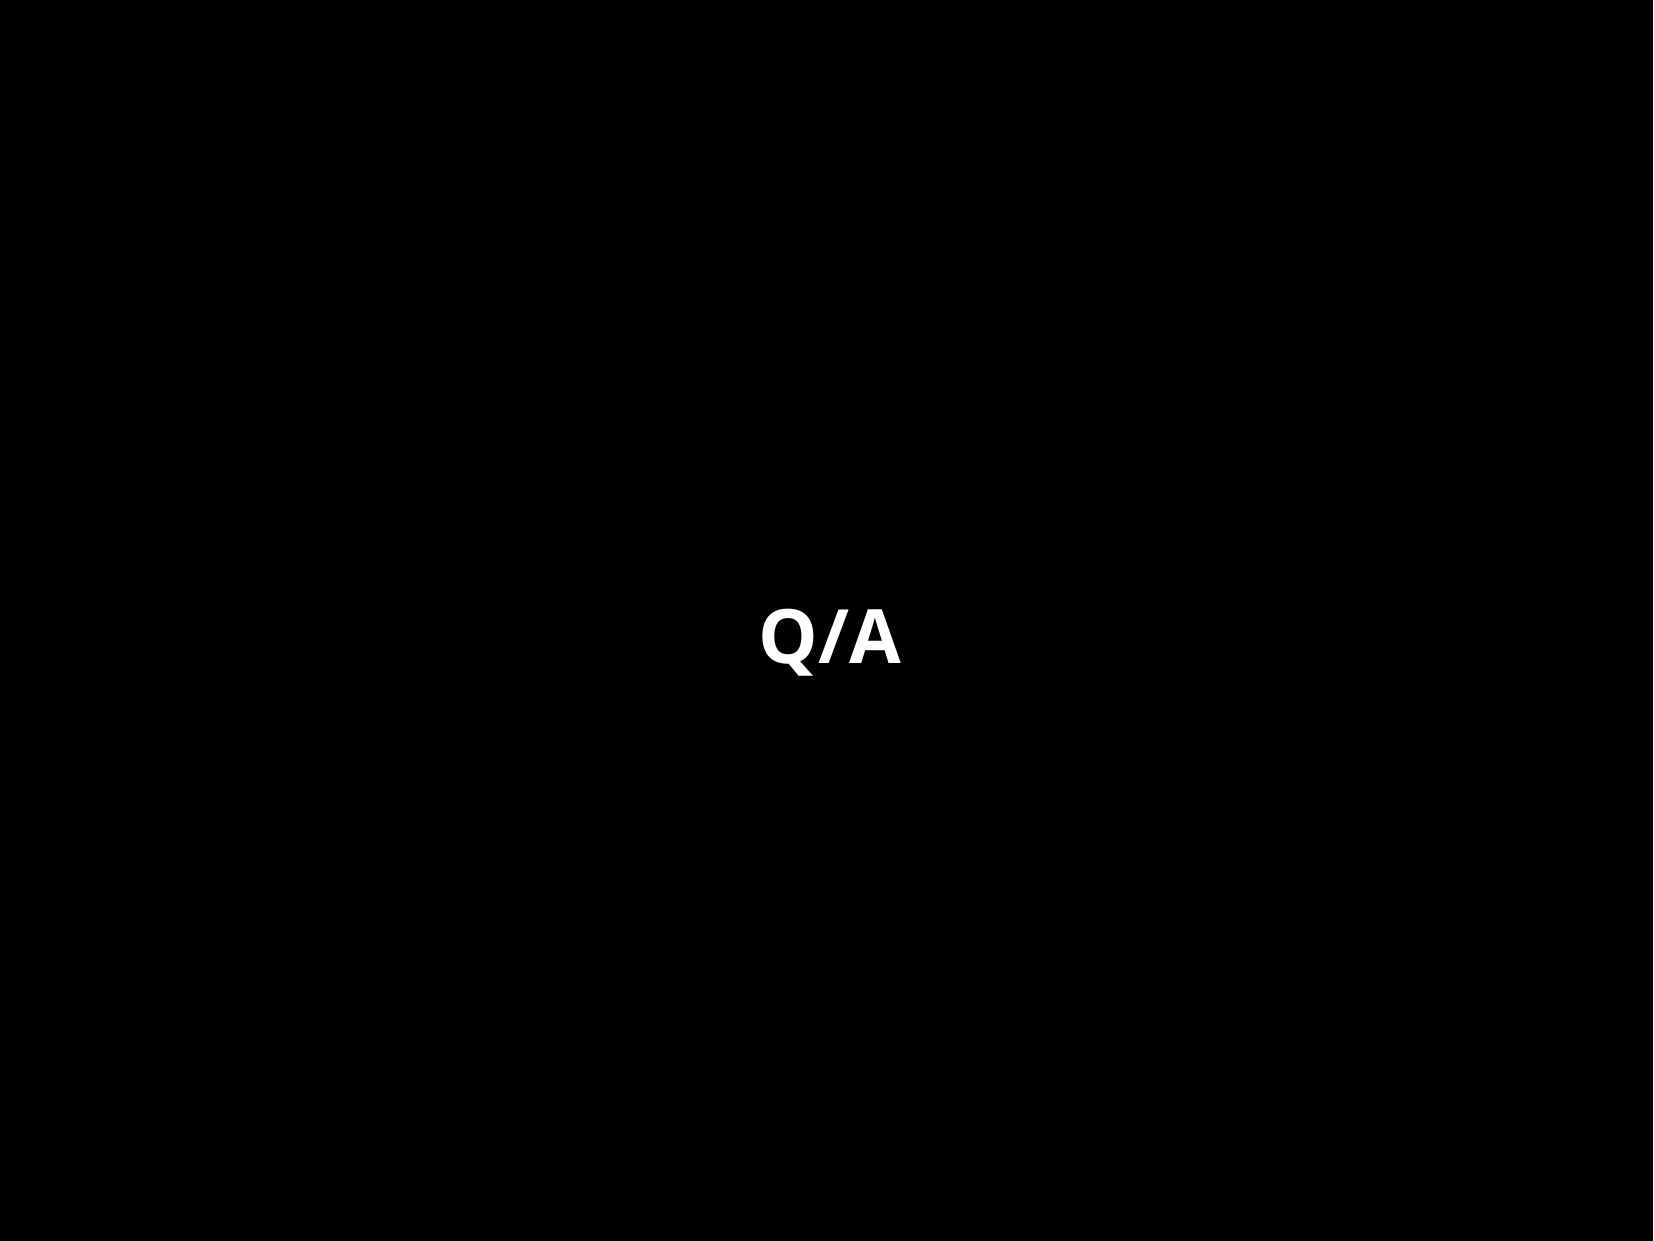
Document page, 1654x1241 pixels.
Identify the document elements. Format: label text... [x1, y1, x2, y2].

text_box Q/A [360, 576, 1300, 691]
